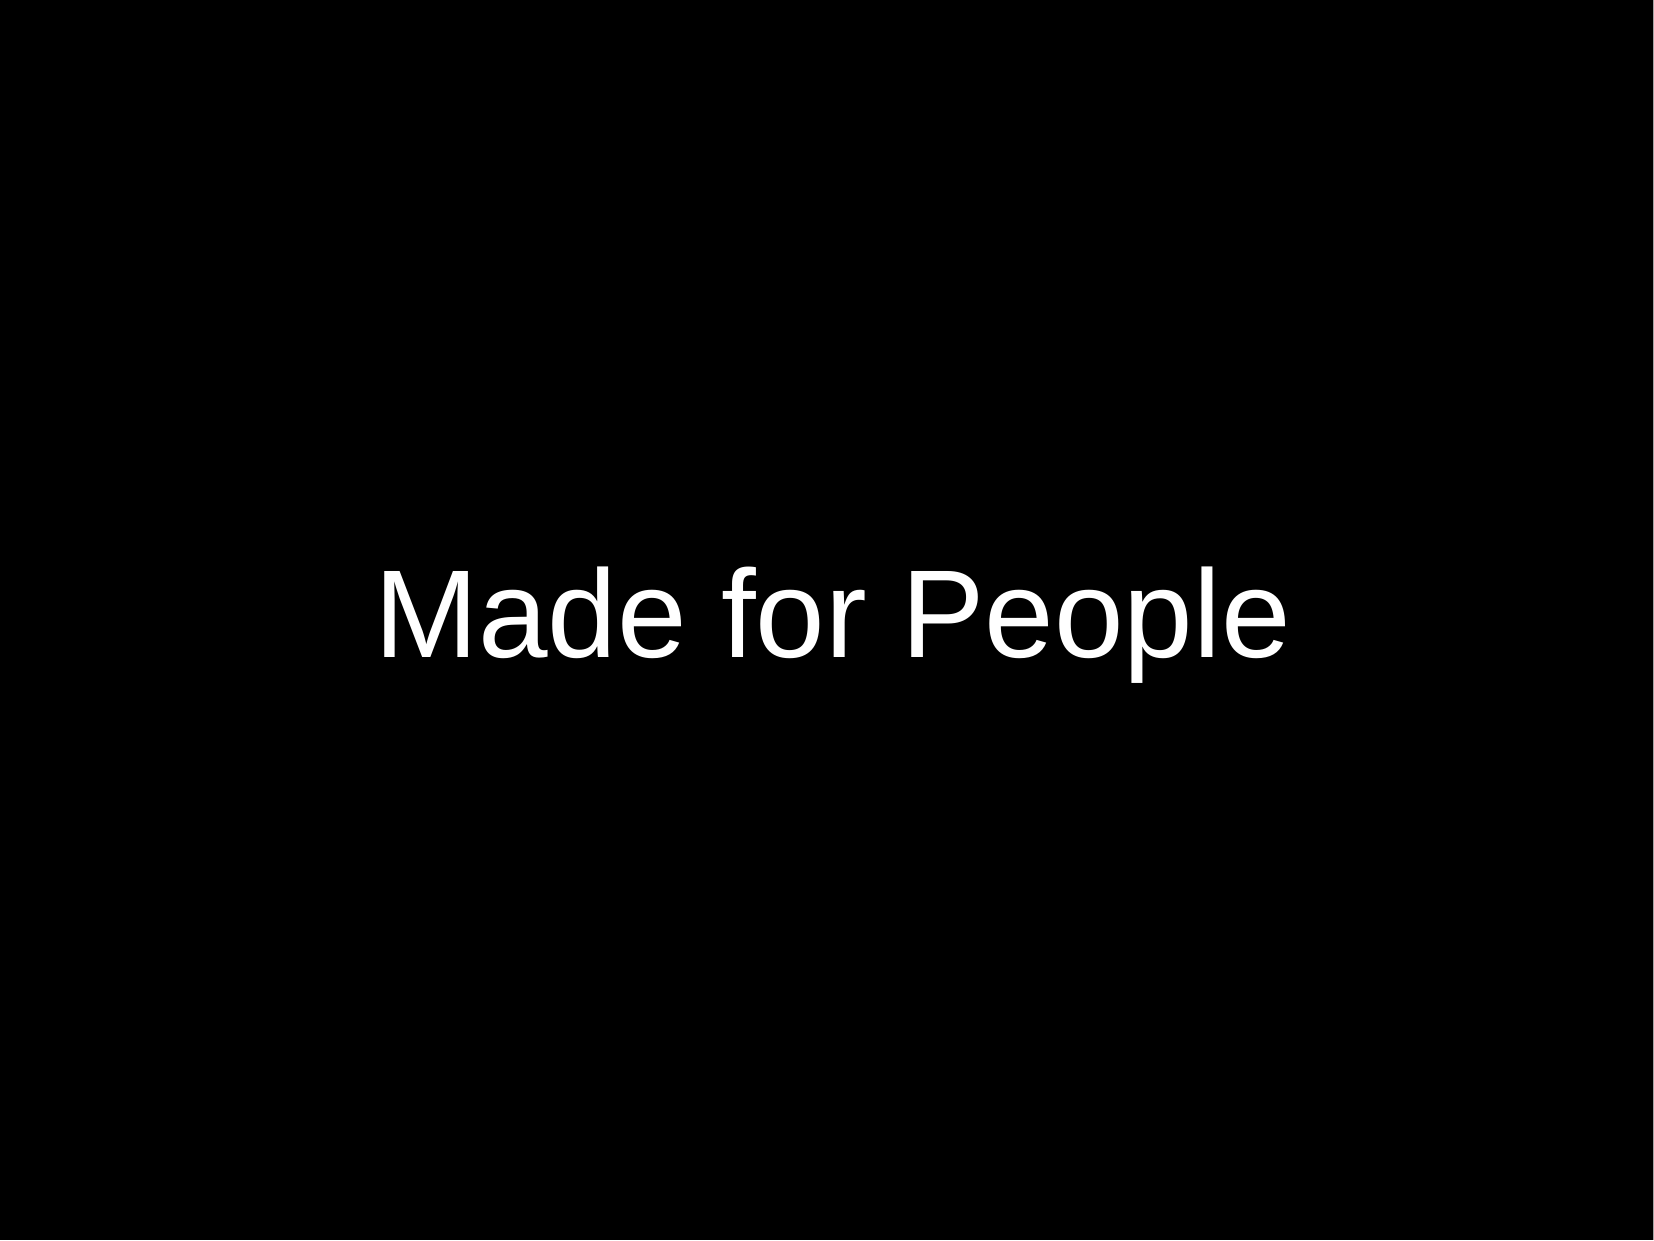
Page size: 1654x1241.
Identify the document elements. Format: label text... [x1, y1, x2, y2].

title Made for People [88, 413, 1577, 816]
